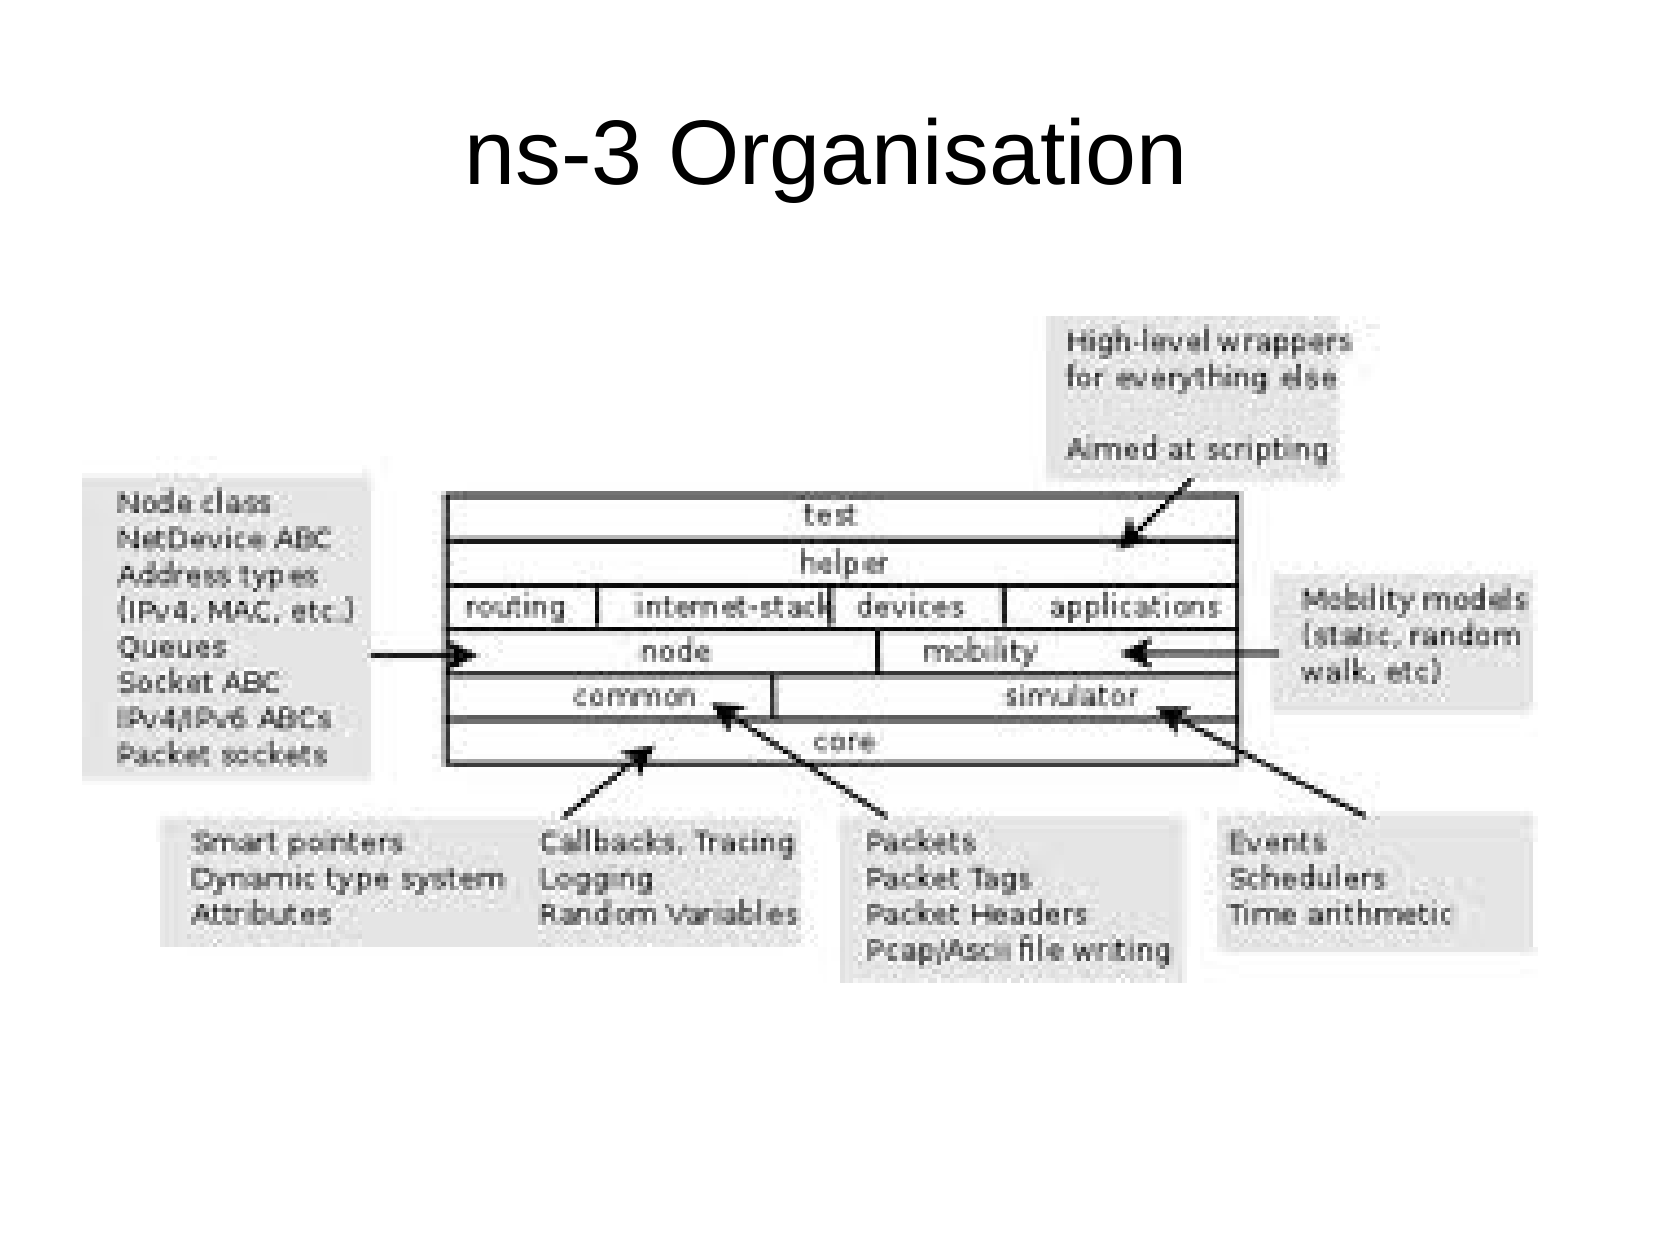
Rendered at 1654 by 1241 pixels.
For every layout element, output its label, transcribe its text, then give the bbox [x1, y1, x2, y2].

title ns-3 Organisation [82, 49, 1571, 257]
picture [82, 316, 1538, 983]
